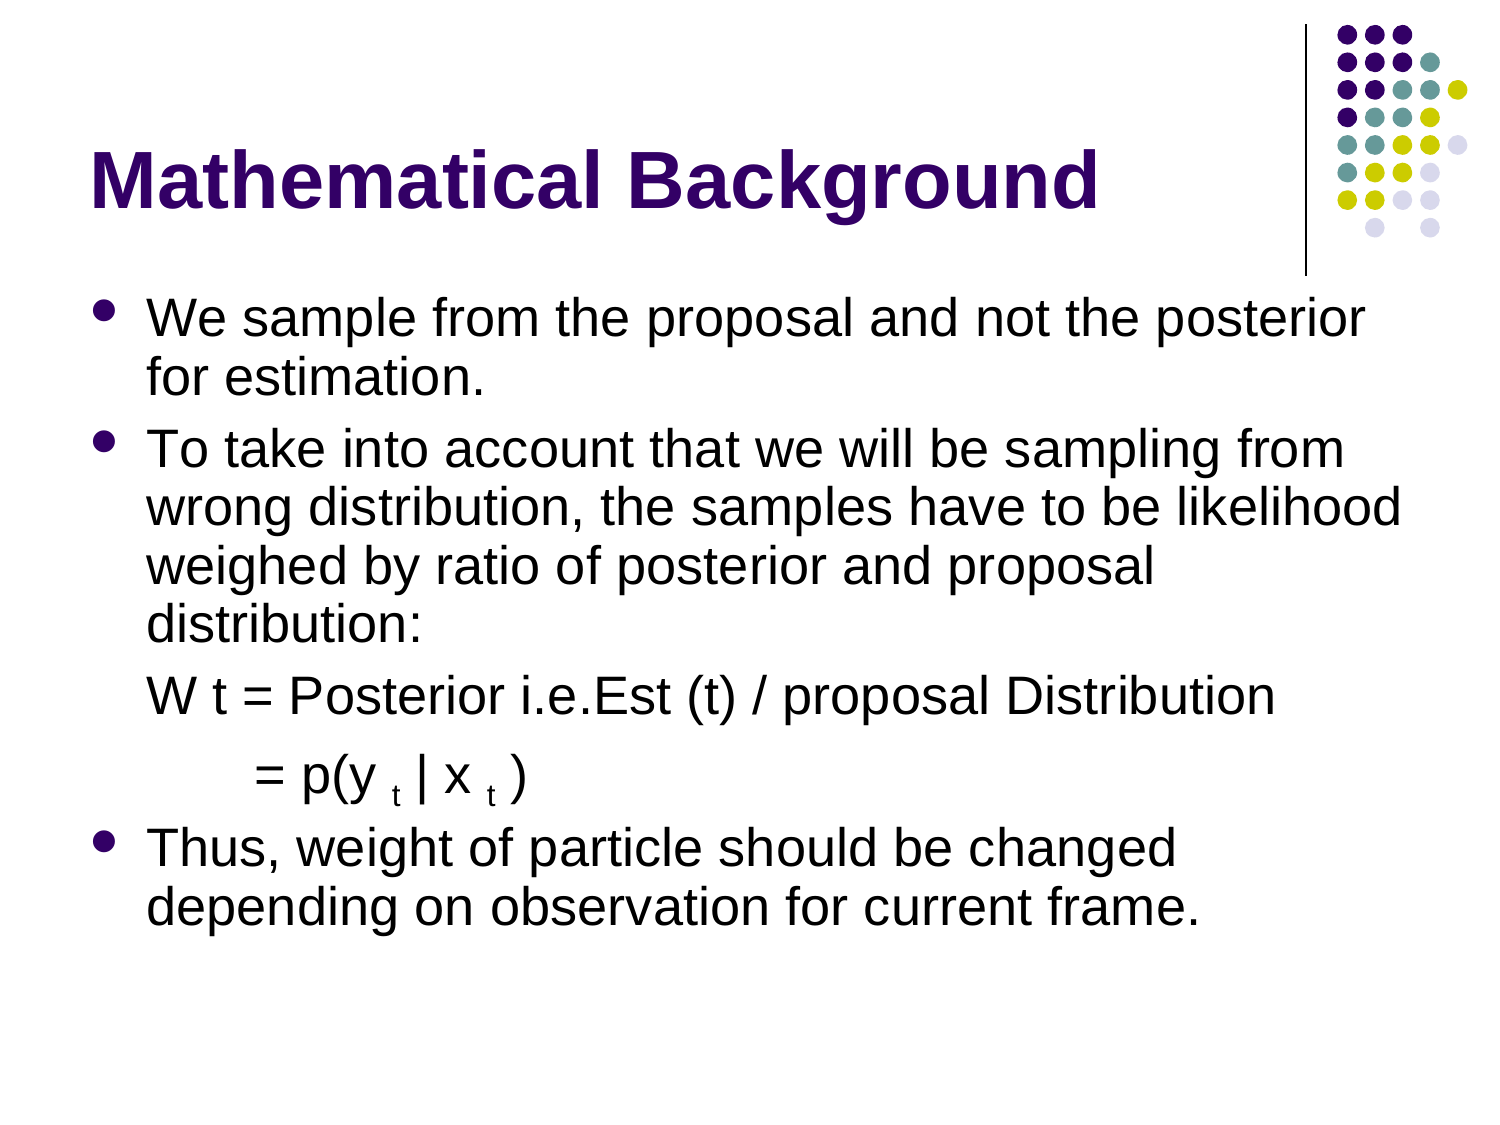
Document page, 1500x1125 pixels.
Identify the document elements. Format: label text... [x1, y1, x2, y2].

list We sample from the proposal and not the posterior for estimation. To take into account that we will be sampling from wrong distribution, the samples have to be likelihood weighed by ratio of posterior and proposal distribution: W t = Posterior i.e.Est (t) / proposal Distribution = p(y t | x t ) Thus, weight of particle should be changed depending on observation for current frame. [75, 282, 1426, 1006]
title Mathematical Background [74, 20, 1313, 233]
